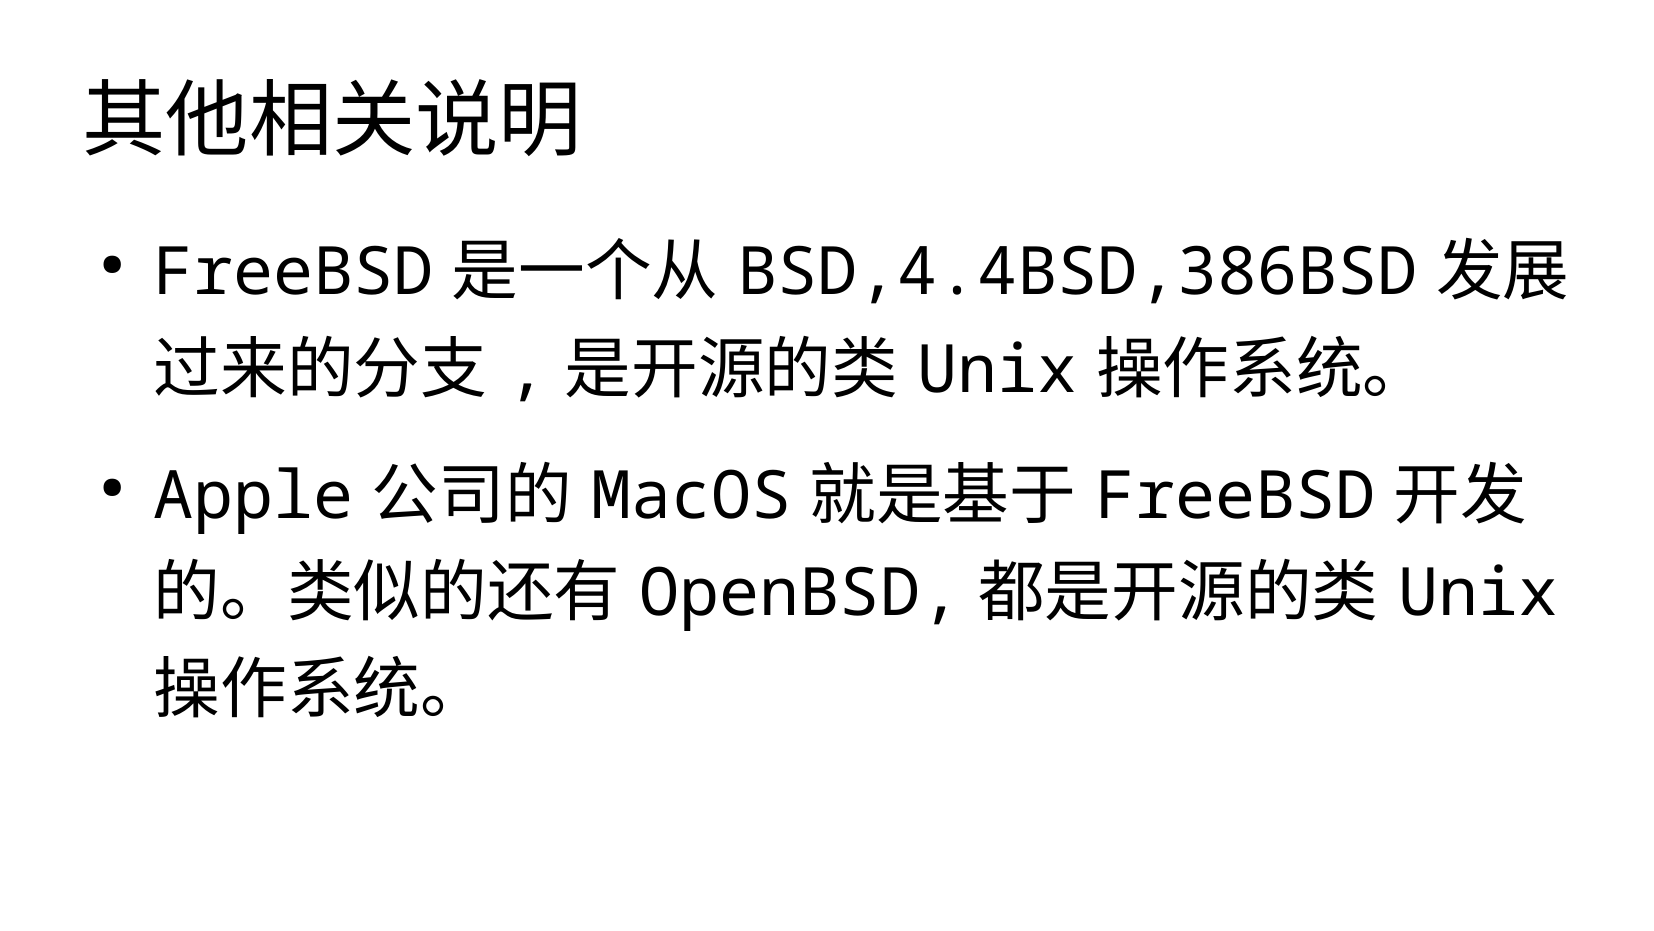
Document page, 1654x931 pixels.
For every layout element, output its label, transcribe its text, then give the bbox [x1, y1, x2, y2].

list FreeBSD是一个从BSD,4.4BSD,386BSD发展过来的分支,是开源的类Unix操作系统。 Apple公司的MacOS就是基于FreeBSD开发的。类似的还有OpenBSD,都是开源的类Unix操作系统。 [82, 217, 1571, 792]
title 其他相关说明 [82, 37, 1571, 189]
